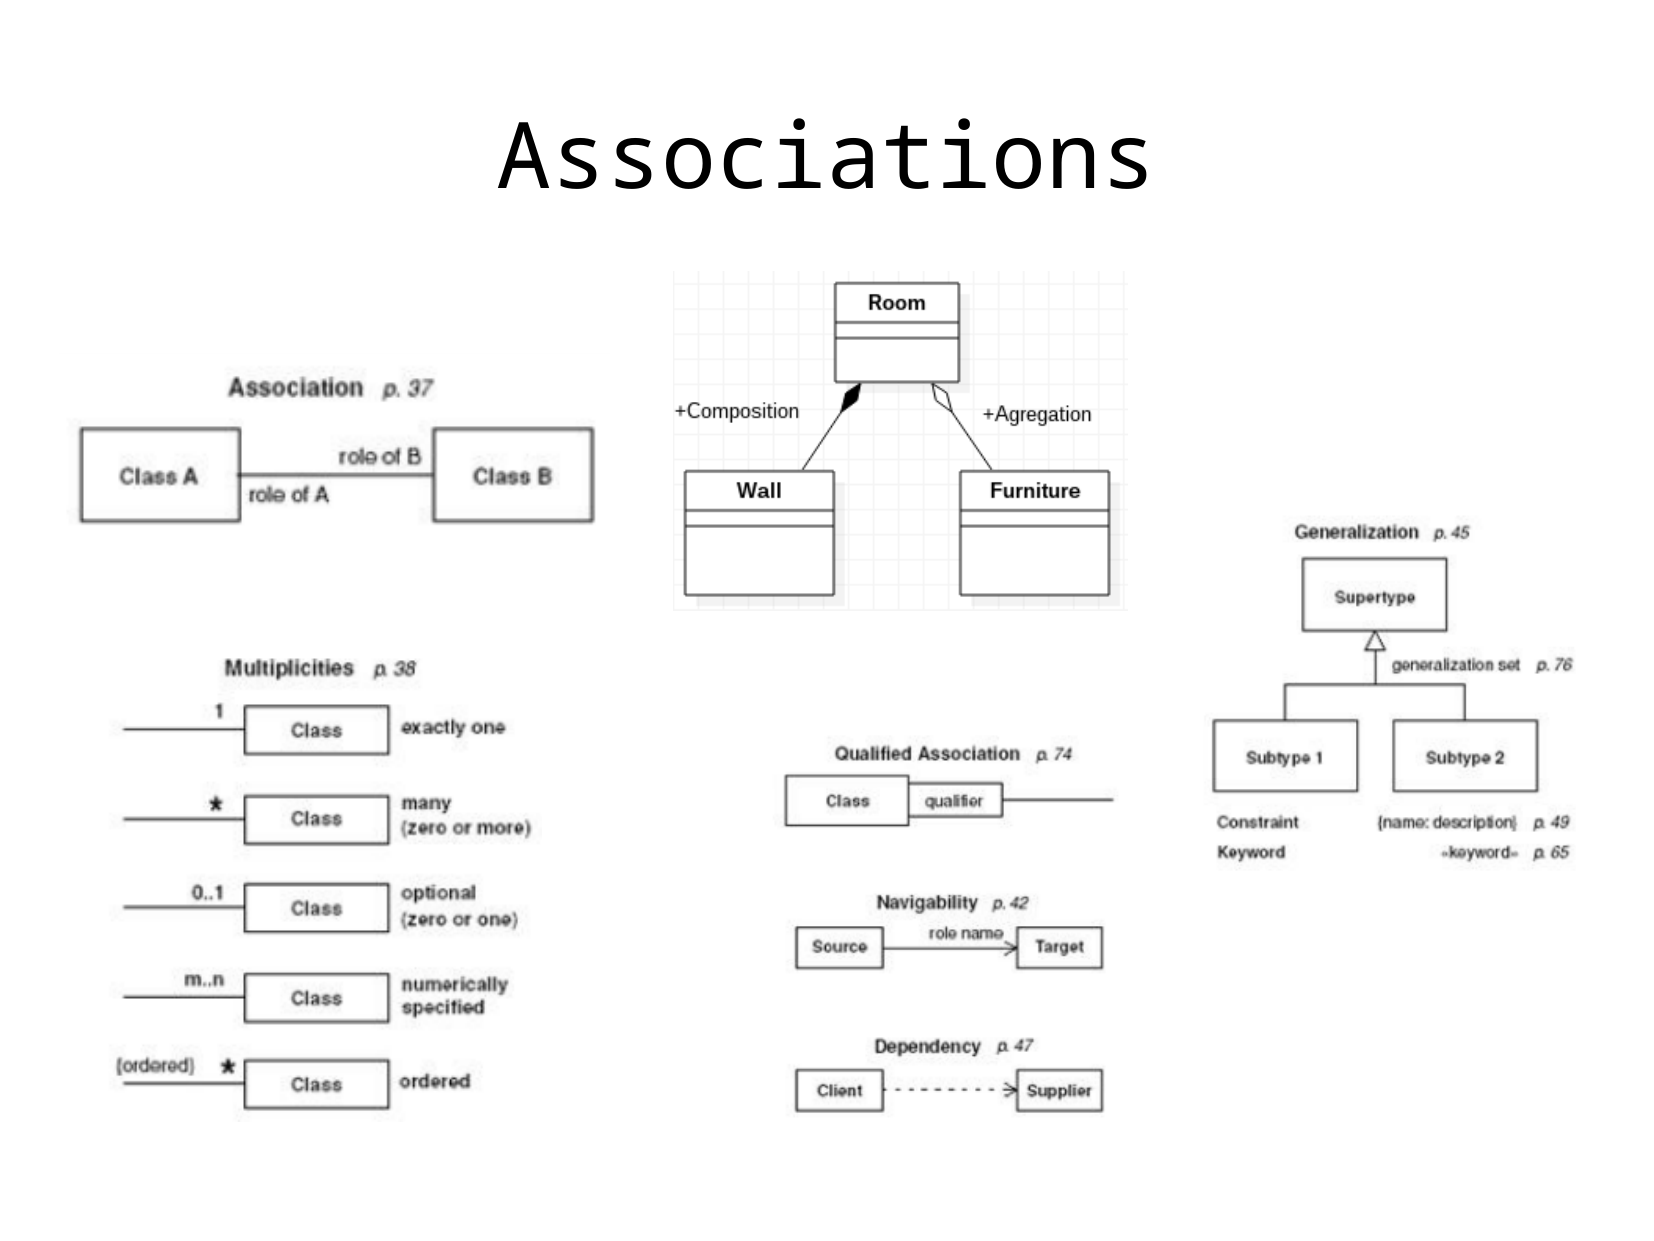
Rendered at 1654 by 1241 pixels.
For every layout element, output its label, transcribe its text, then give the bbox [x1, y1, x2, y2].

picture [767, 720, 1131, 1127]
picture [673, 271, 1128, 611]
picture [106, 648, 542, 1123]
picture [59, 352, 610, 544]
title Associations [82, 49, 1571, 257]
picture [1192, 508, 1601, 875]
